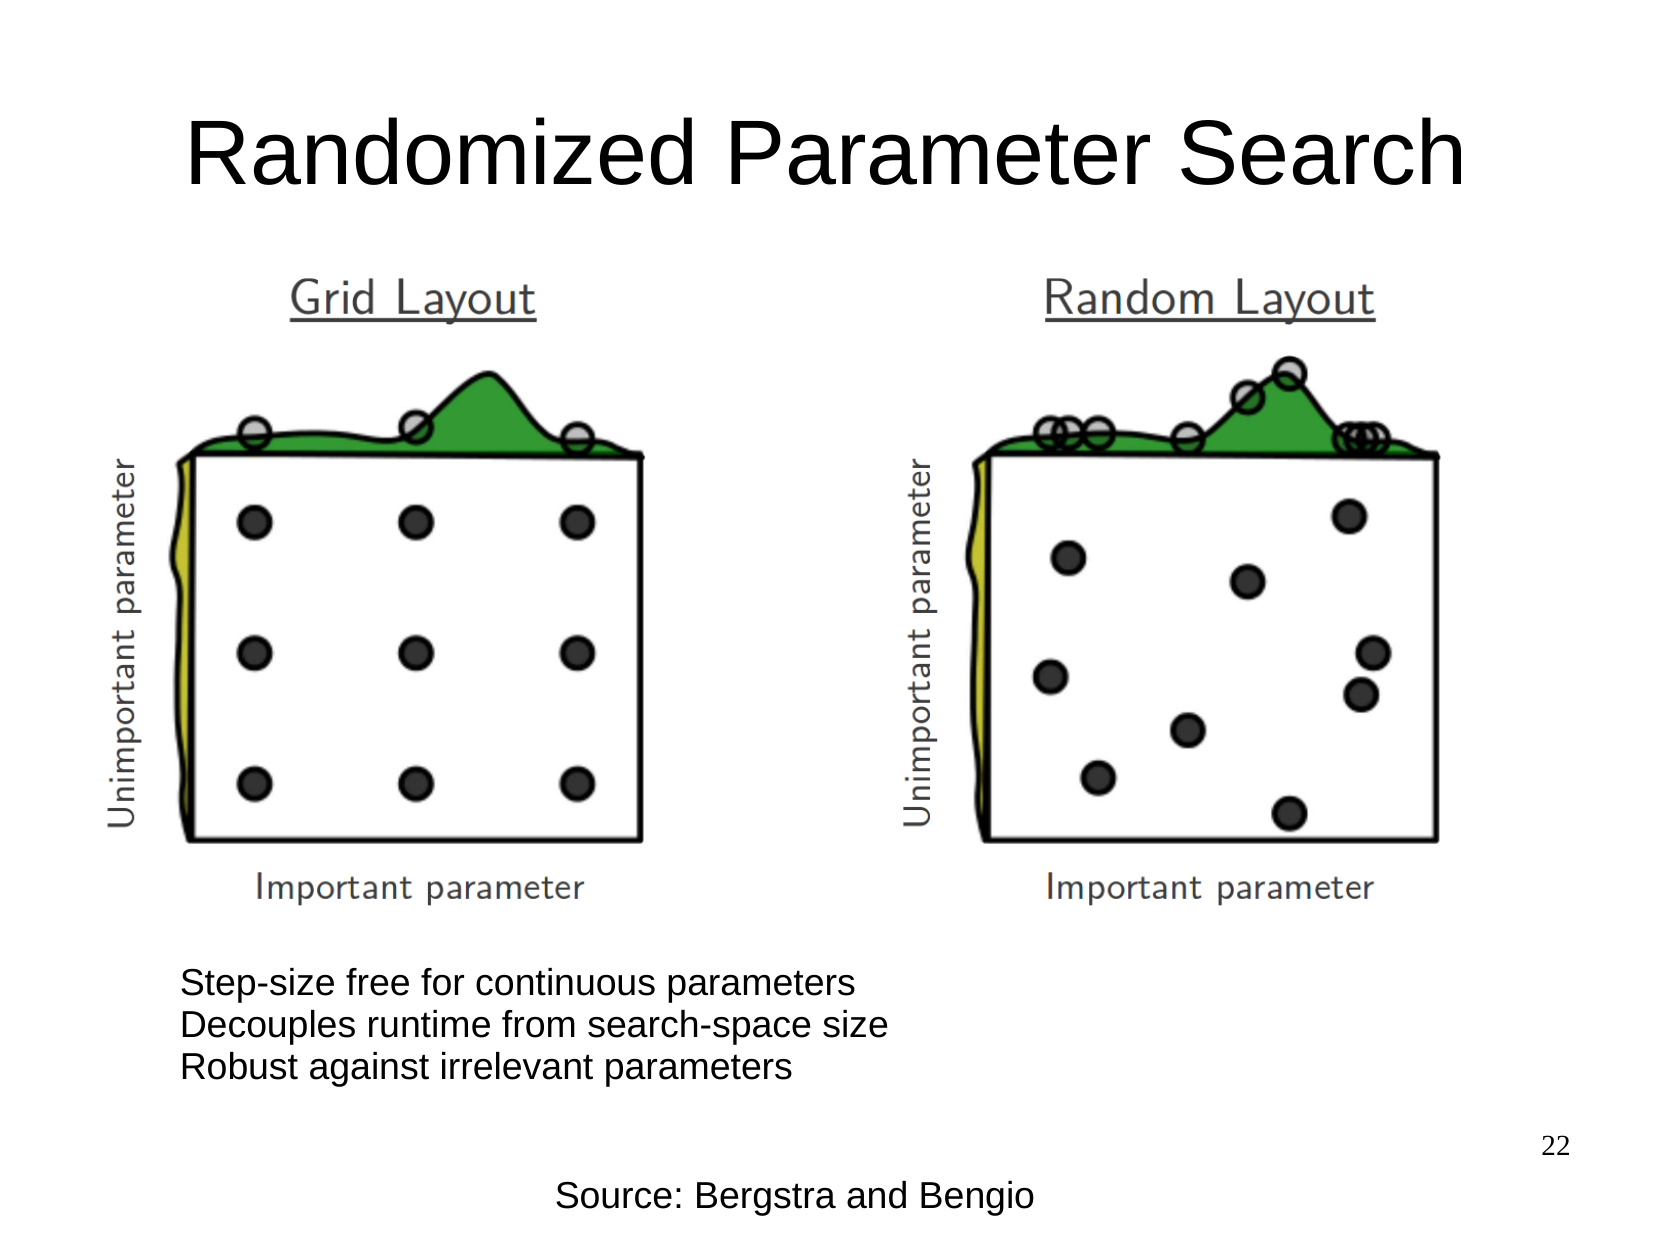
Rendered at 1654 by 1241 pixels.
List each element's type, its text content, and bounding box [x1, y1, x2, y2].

text_box Step-size free for continuous parameters Decouples runtime from search-space size Robust against irrelevant parameters [165, 954, 1471, 1096]
title Randomized Parameter Search [82, 49, 1571, 240]
text_box Source: Bergstra and Bengio [540, 1166, 1051, 1224]
picture [11, 240, 1654, 916]
